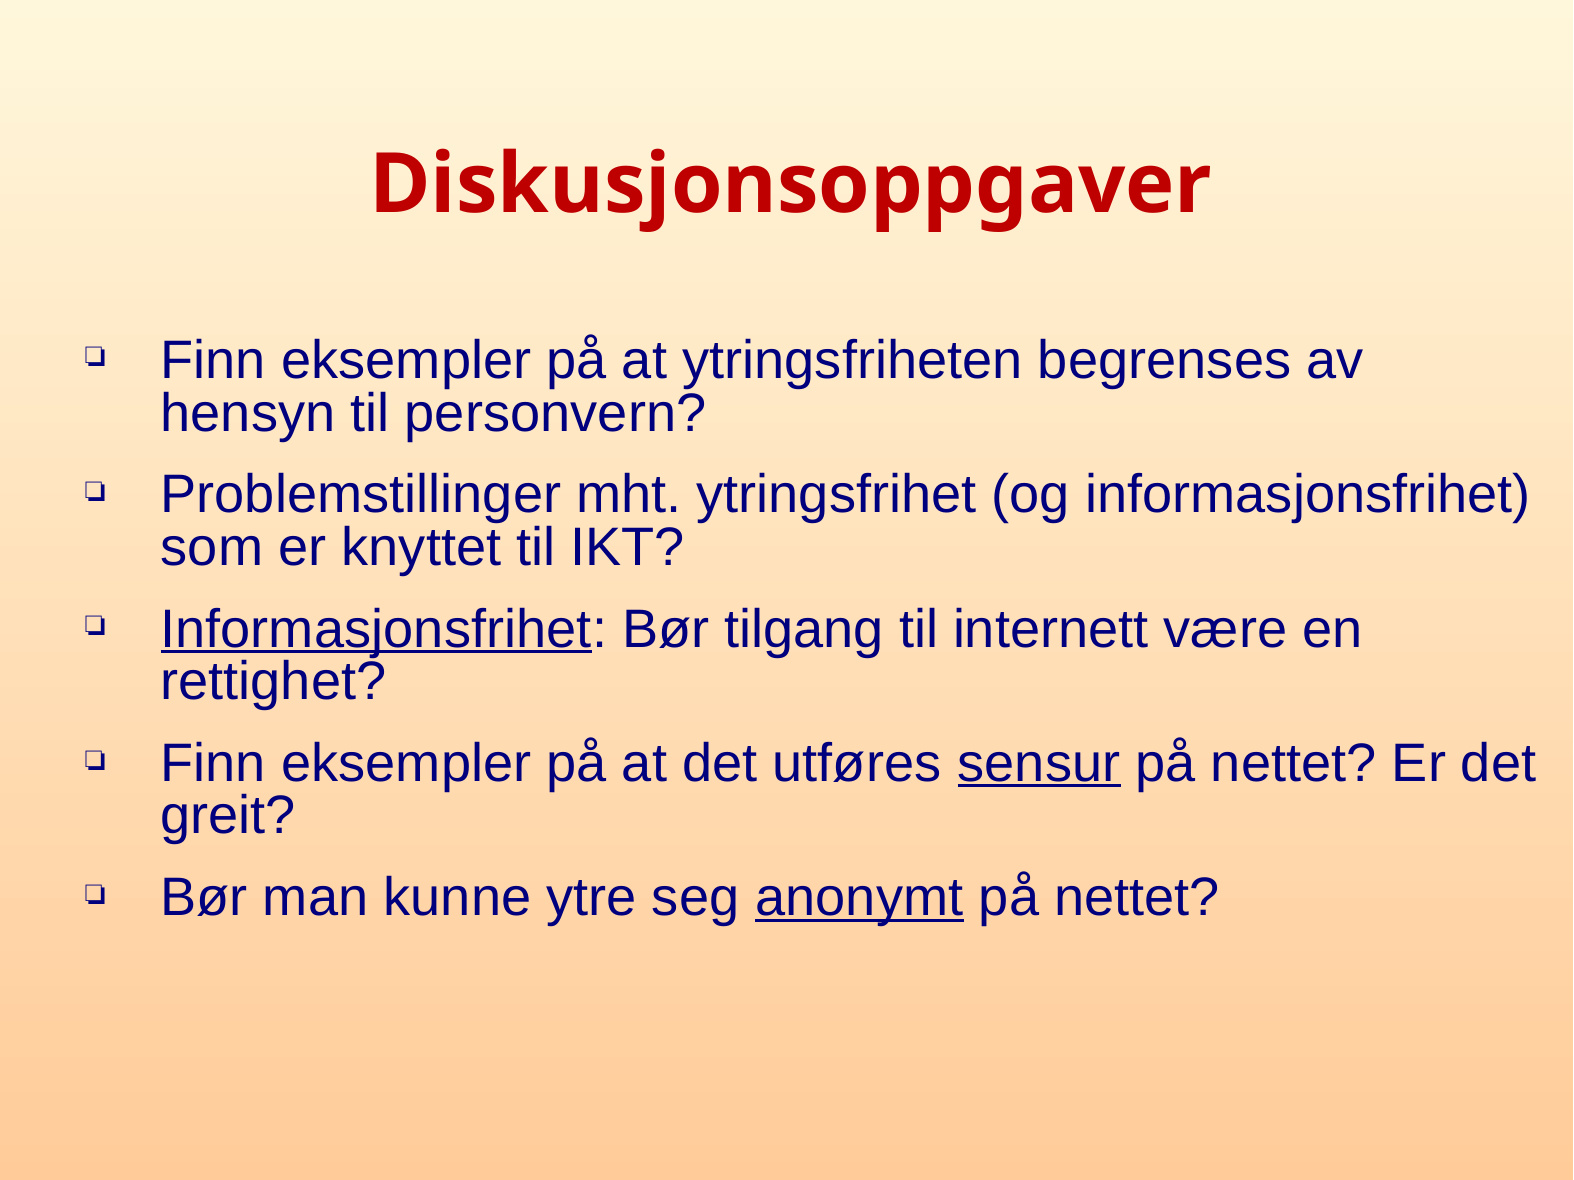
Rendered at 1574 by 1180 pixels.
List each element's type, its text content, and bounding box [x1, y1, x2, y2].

title Diskusjonsoppgaver [39, 54, 1543, 309]
list Finn eksempler på at ytringsfriheten begrenses av hensyn til personvern? Problemstillinger mht. ytringsfrihet (og informasjonsfrihet) som er knyttet til IKT? Informasjonsfrihet: Bør tilgang til internett være en rettighet? Finn eksempler på at det utføres sensur på nettet? Er det greit? Bør man kunne ytre seg anonymt på nettet? [85, 336, 1539, 1170]
